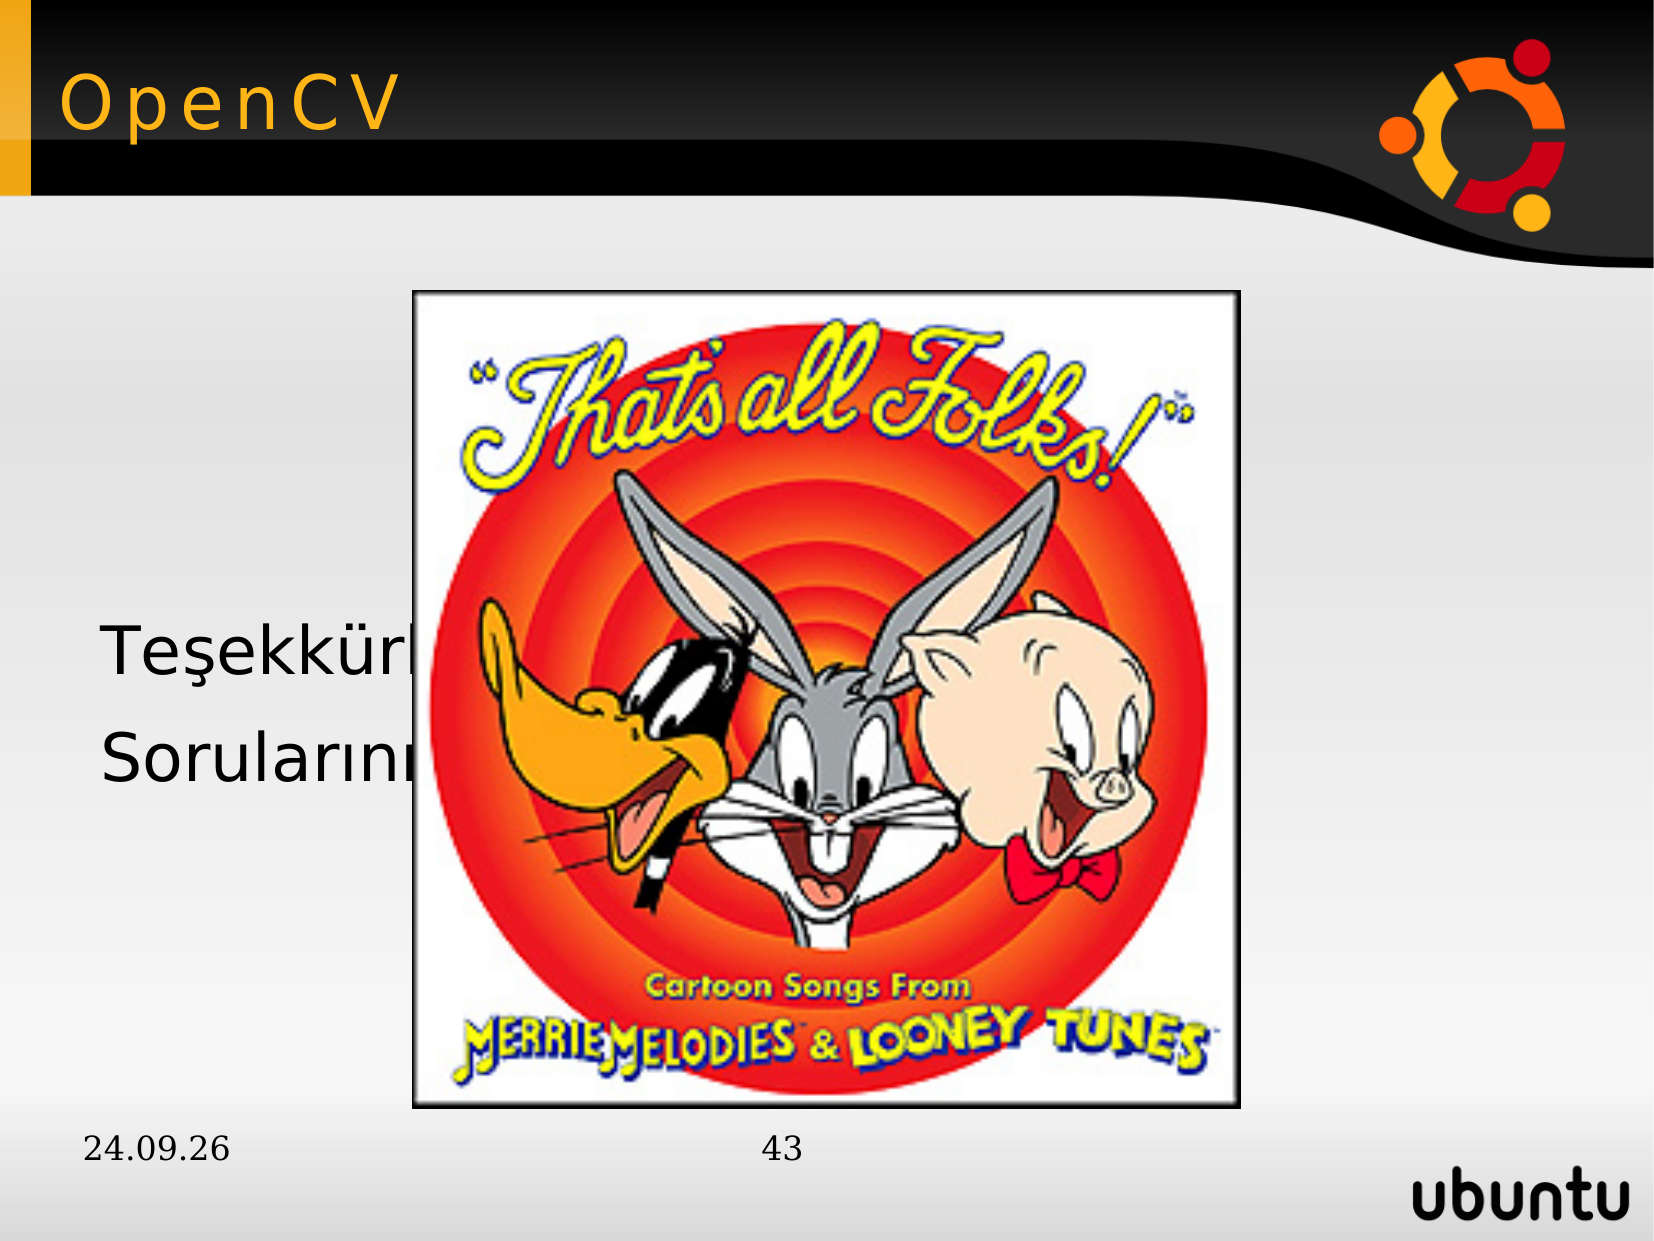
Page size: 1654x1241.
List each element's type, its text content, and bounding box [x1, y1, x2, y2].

list Teşekkürler, Sorularınız??? [82, 290, 412, 1094]
picture [0, 0, 1654, 1241]
title OpenCV [59, 29, 1270, 178]
